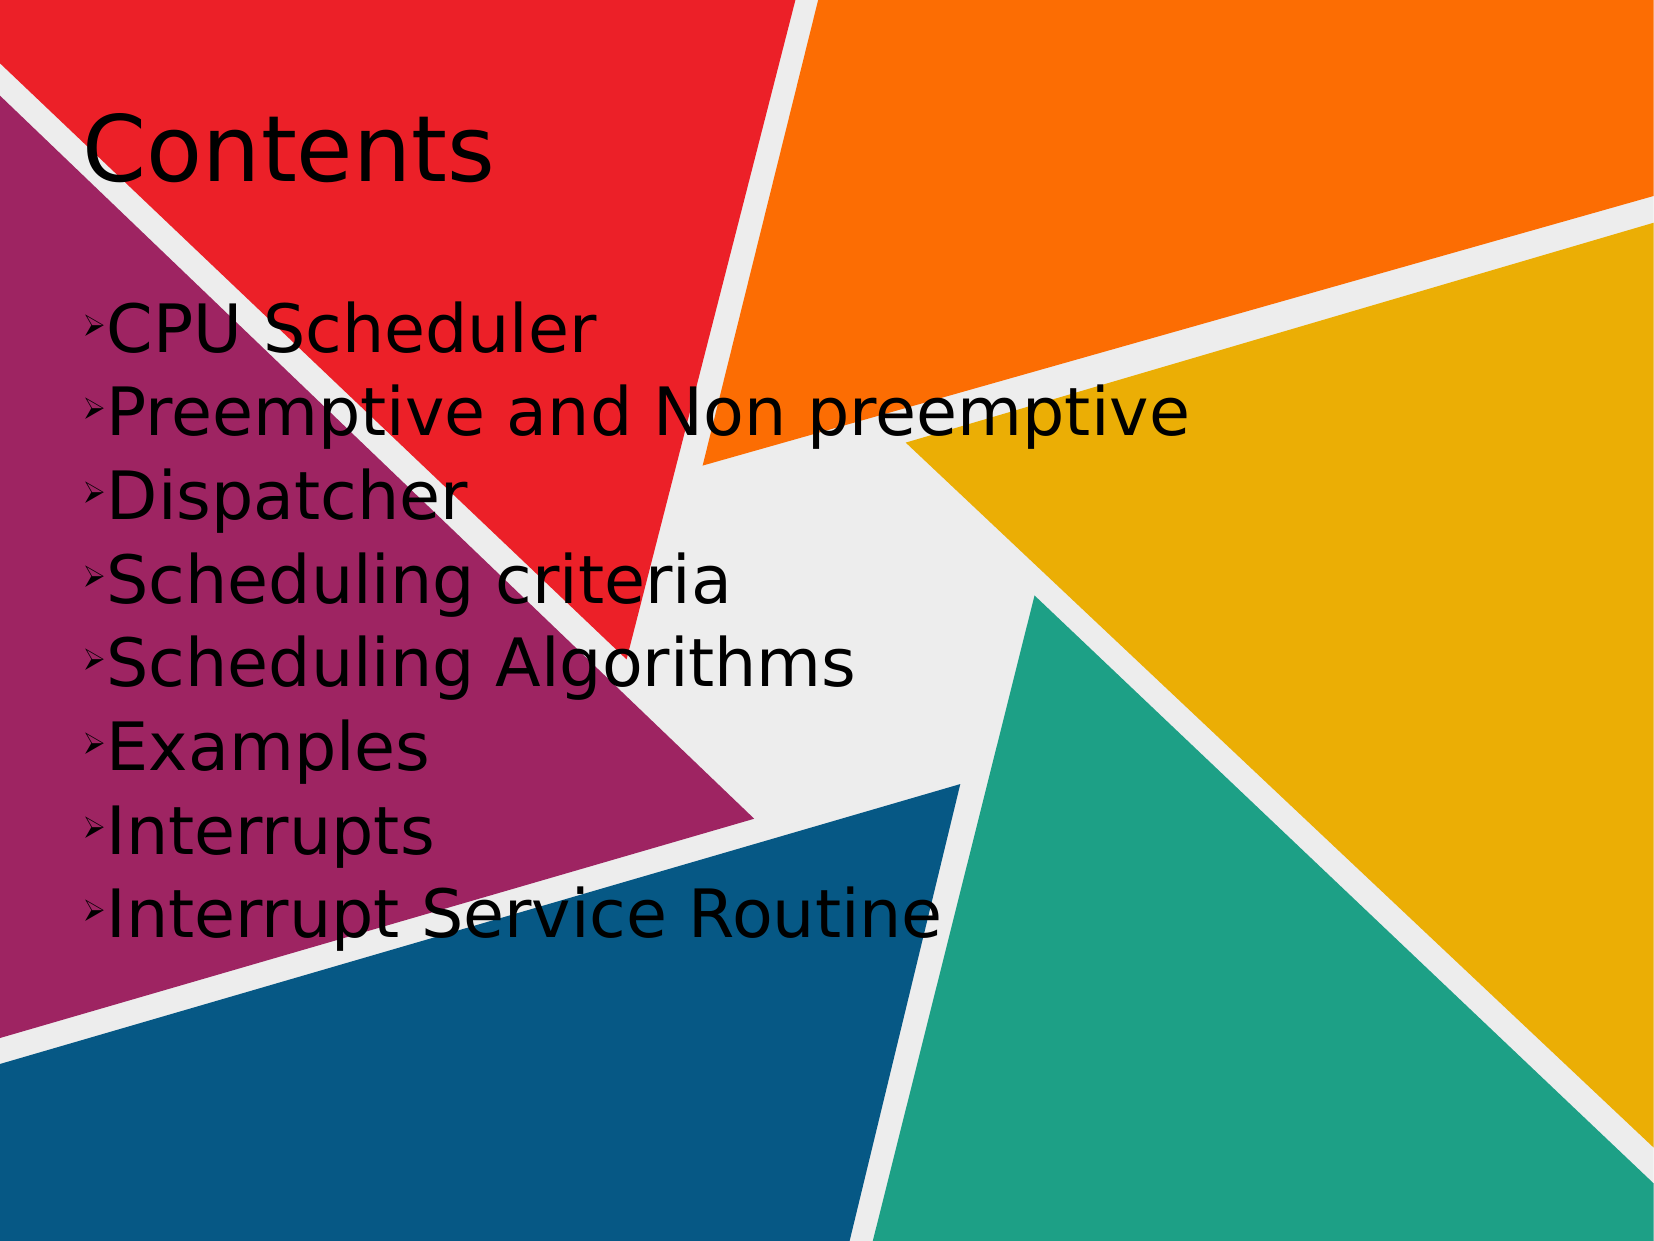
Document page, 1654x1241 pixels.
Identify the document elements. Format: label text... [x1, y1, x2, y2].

list CPU Scheduler Preemptive and Non preemptive Dispatcher Scheduling criteria Scheduling Algorithms Examples Interrupts Interrupt Service Routine [82, 290, 1571, 1010]
title Contents [82, 47, 1571, 252]
